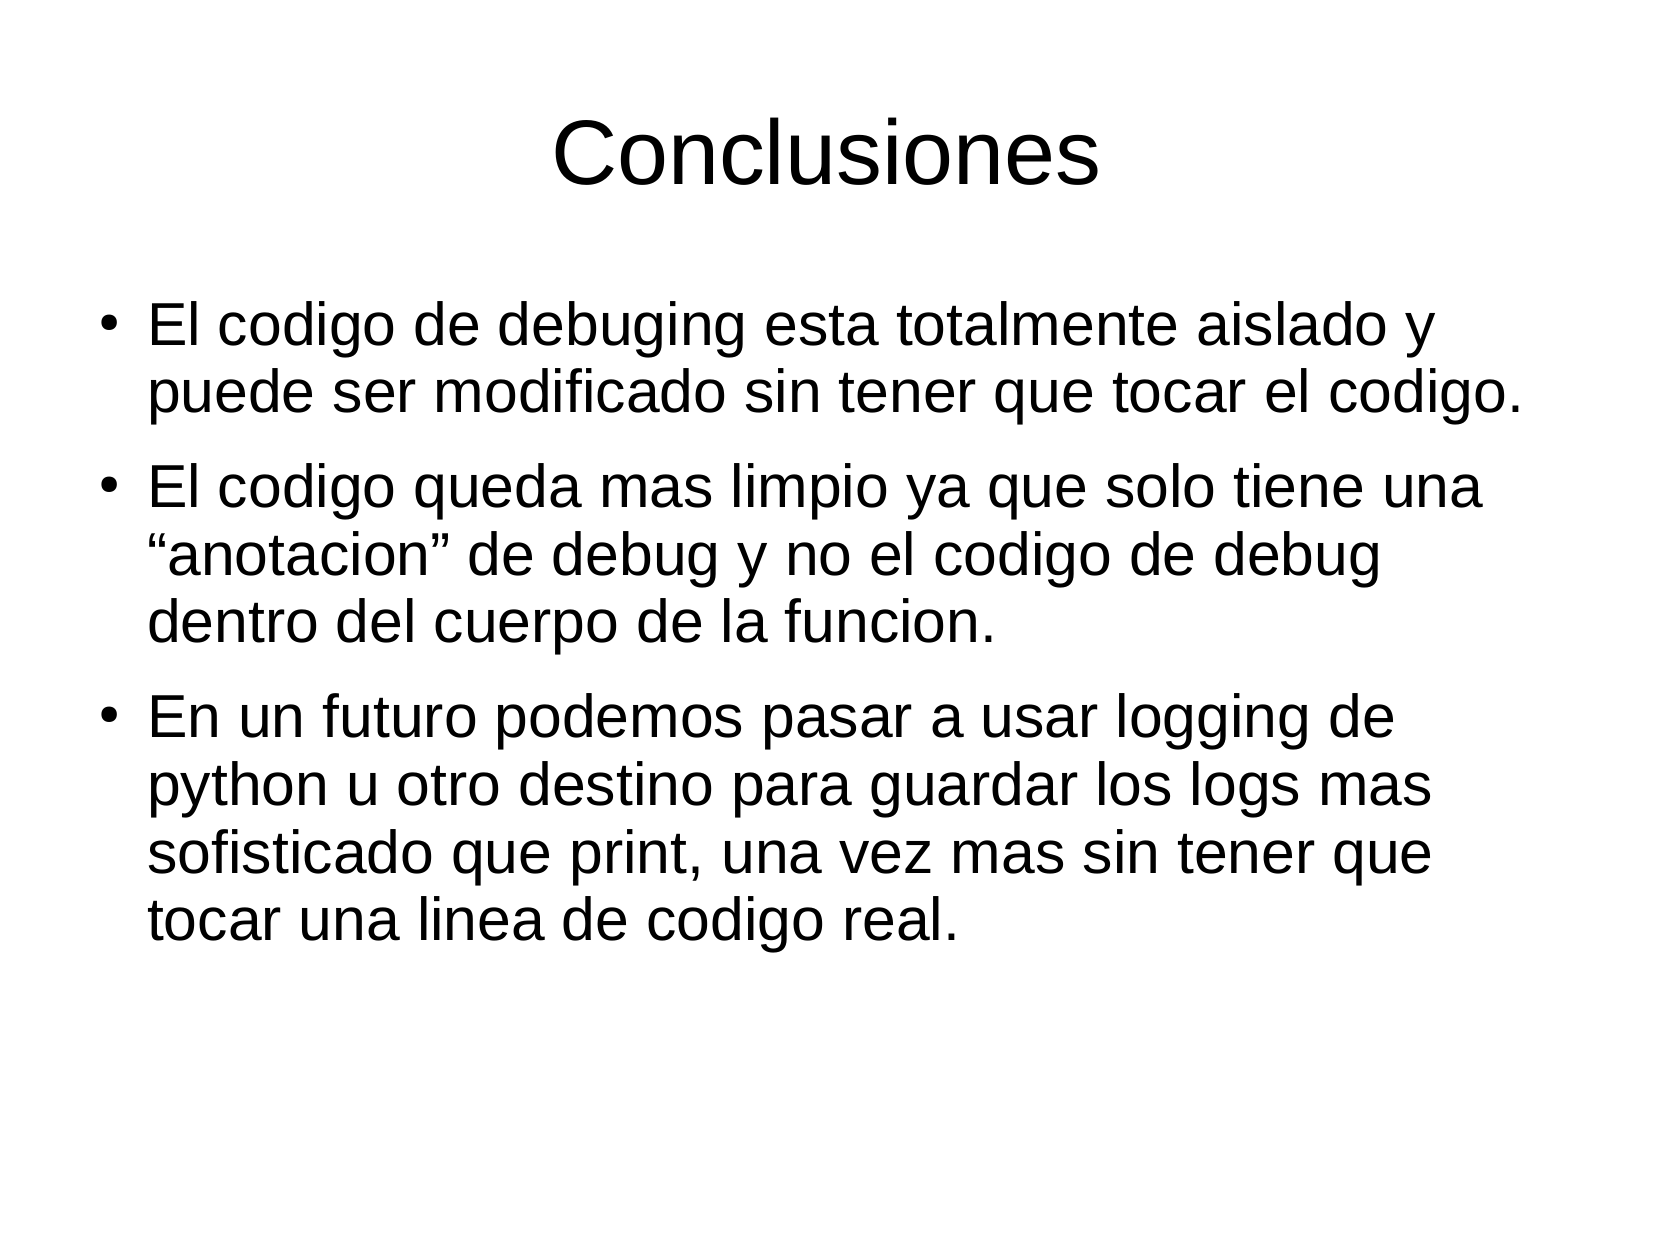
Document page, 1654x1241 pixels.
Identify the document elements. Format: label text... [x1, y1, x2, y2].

list El codigo de debuging esta totalmente aislado y puede ser modificado sin tener que tocar el codigo. El codigo queda mas limpio ya que solo tiene una “anotacion” de debug y no el codigo de debug dentro del cuerpo de la funcion. En un futuro podemos pasar a usar logging de python u otro destino para guardar los logs mas sofisticado que print, una vez mas sin tener que tocar una linea de codigo real. [82, 290, 1571, 1010]
title Conclusiones [82, 49, 1571, 257]
